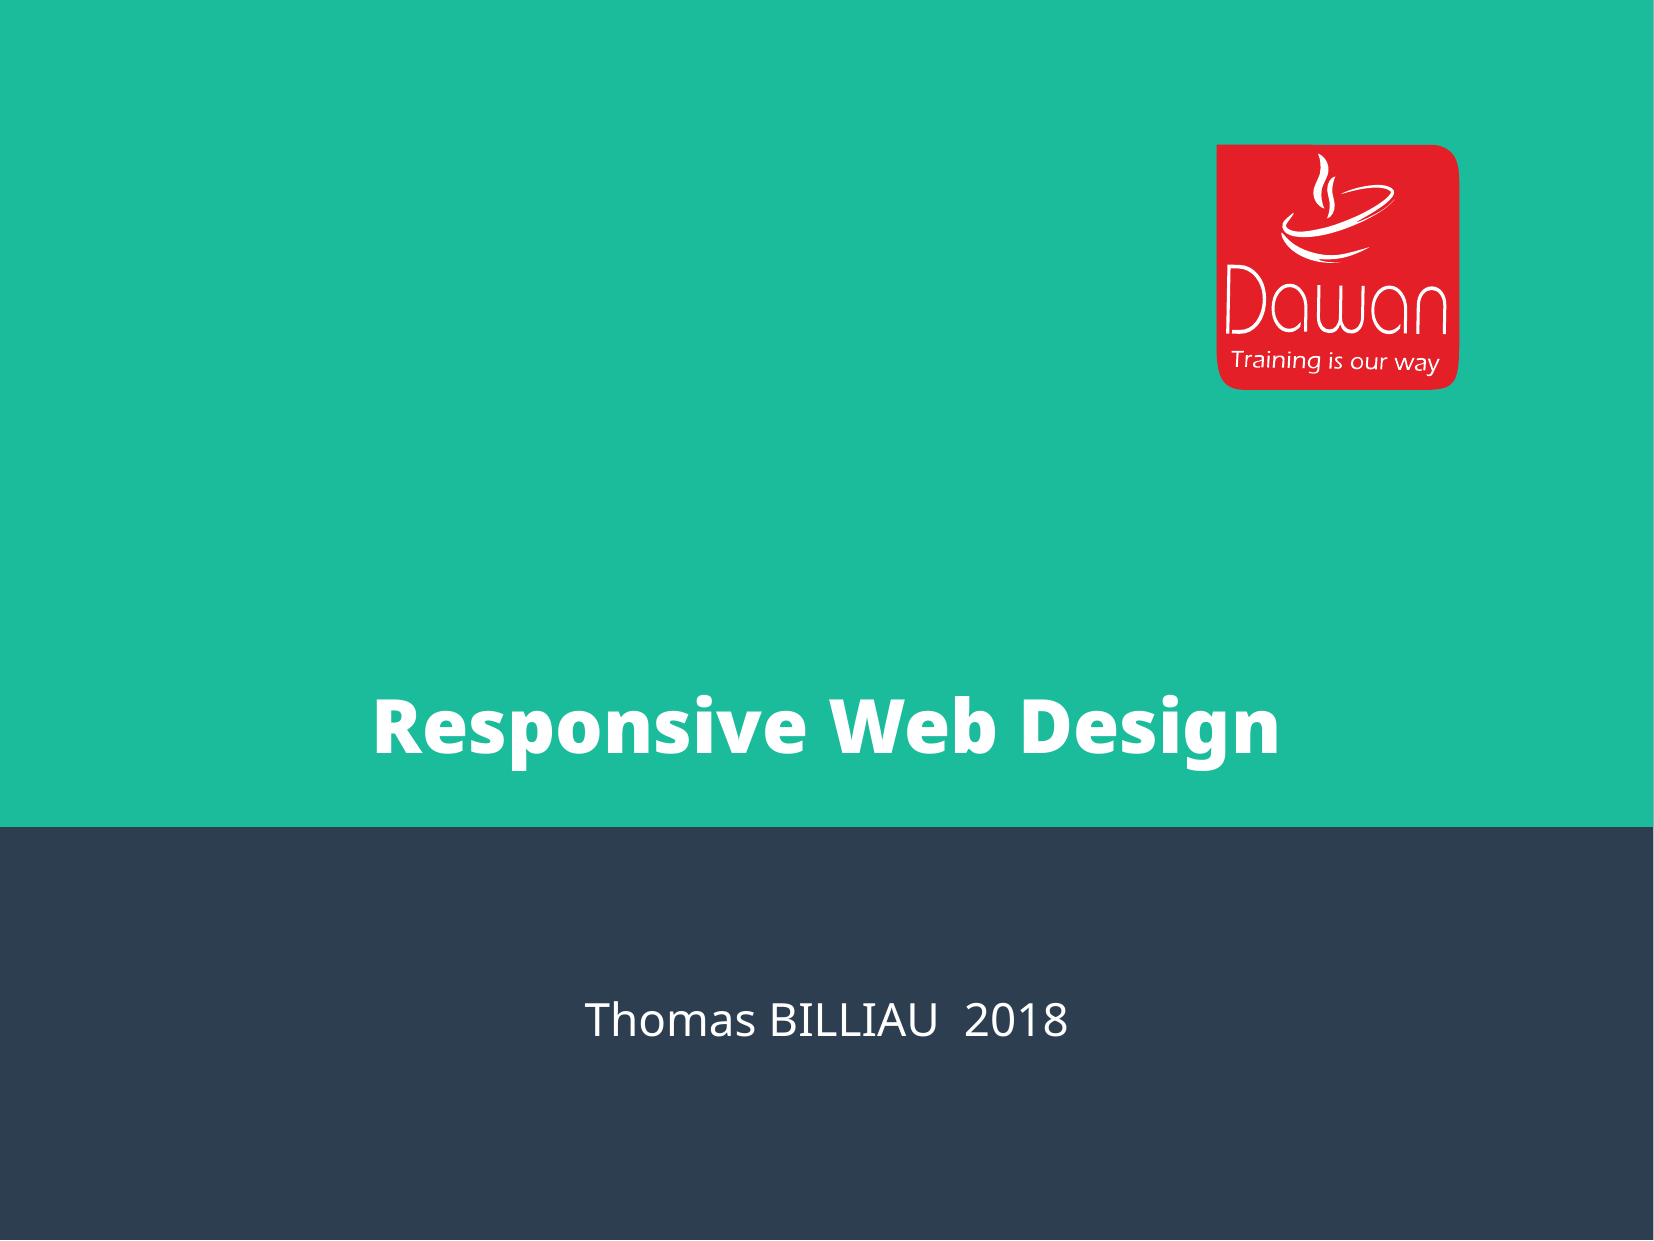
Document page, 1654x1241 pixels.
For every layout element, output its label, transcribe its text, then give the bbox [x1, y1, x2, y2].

title Responsive Web Design [59, 620, 1595, 778]
picture [1216, 144, 1460, 390]
subtitle Thomas BILLIAU 2018 [59, 856, 1595, 1182]
